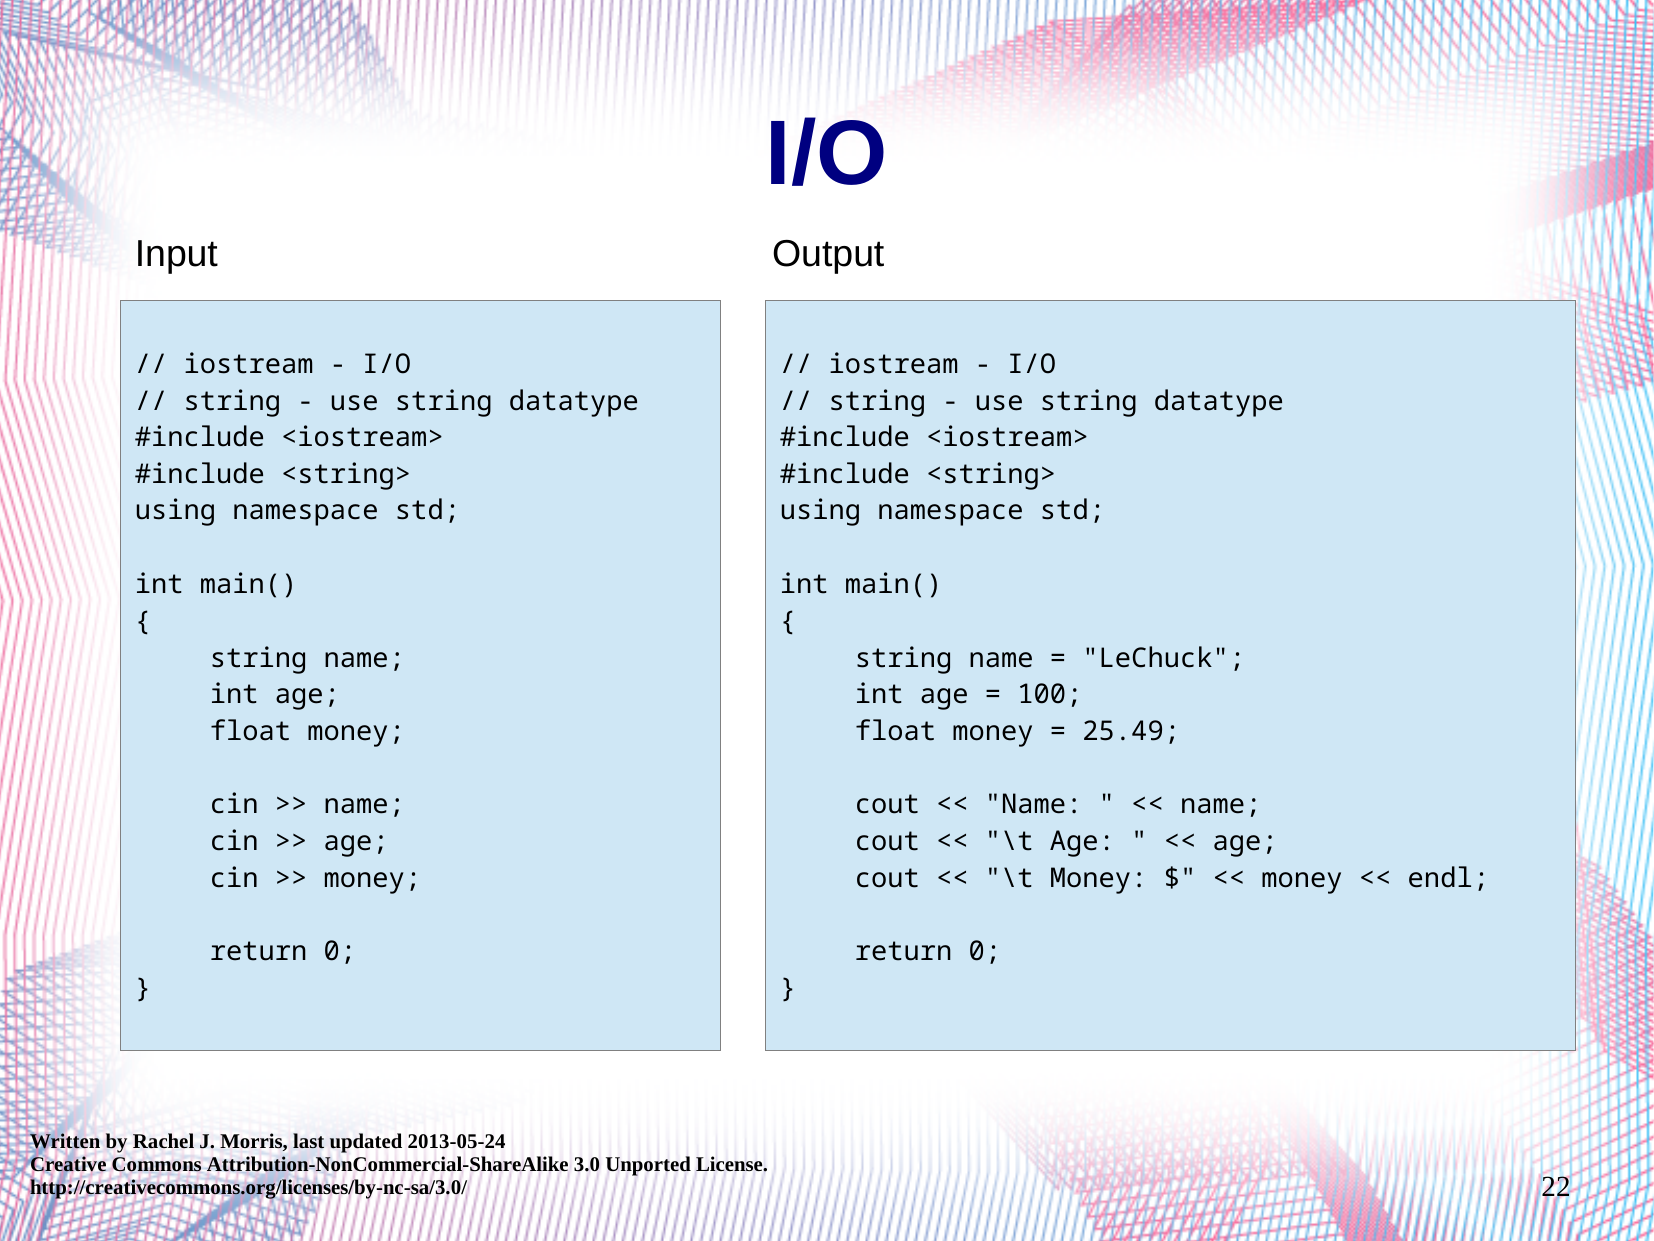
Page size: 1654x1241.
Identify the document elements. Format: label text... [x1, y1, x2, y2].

text_box Output [757, 225, 1489, 282]
text_box // iostream - I/O // string - use string datatype #include <iostream> #include <string> using namespace std; int main() { string name; int age; float money; cin >> name; cin >> age; cin >> money; return 0; } [120, 300, 721, 1051]
text_box // iostream - I/O // string - use string datatype #include <iostream> #include <string> using namespace std; int main() { string name = "LeChuck"; int age = 100; float money = 25.49; cout << "Name: " << name; cout << "\t Age: " << age; cout << "\t Money: $" << money << endl; return 0; } [765, 300, 1576, 1051]
picture [0, 0, 1654, 1241]
title I/O [82, 49, 1571, 257]
text_box Input [120, 225, 757, 282]
